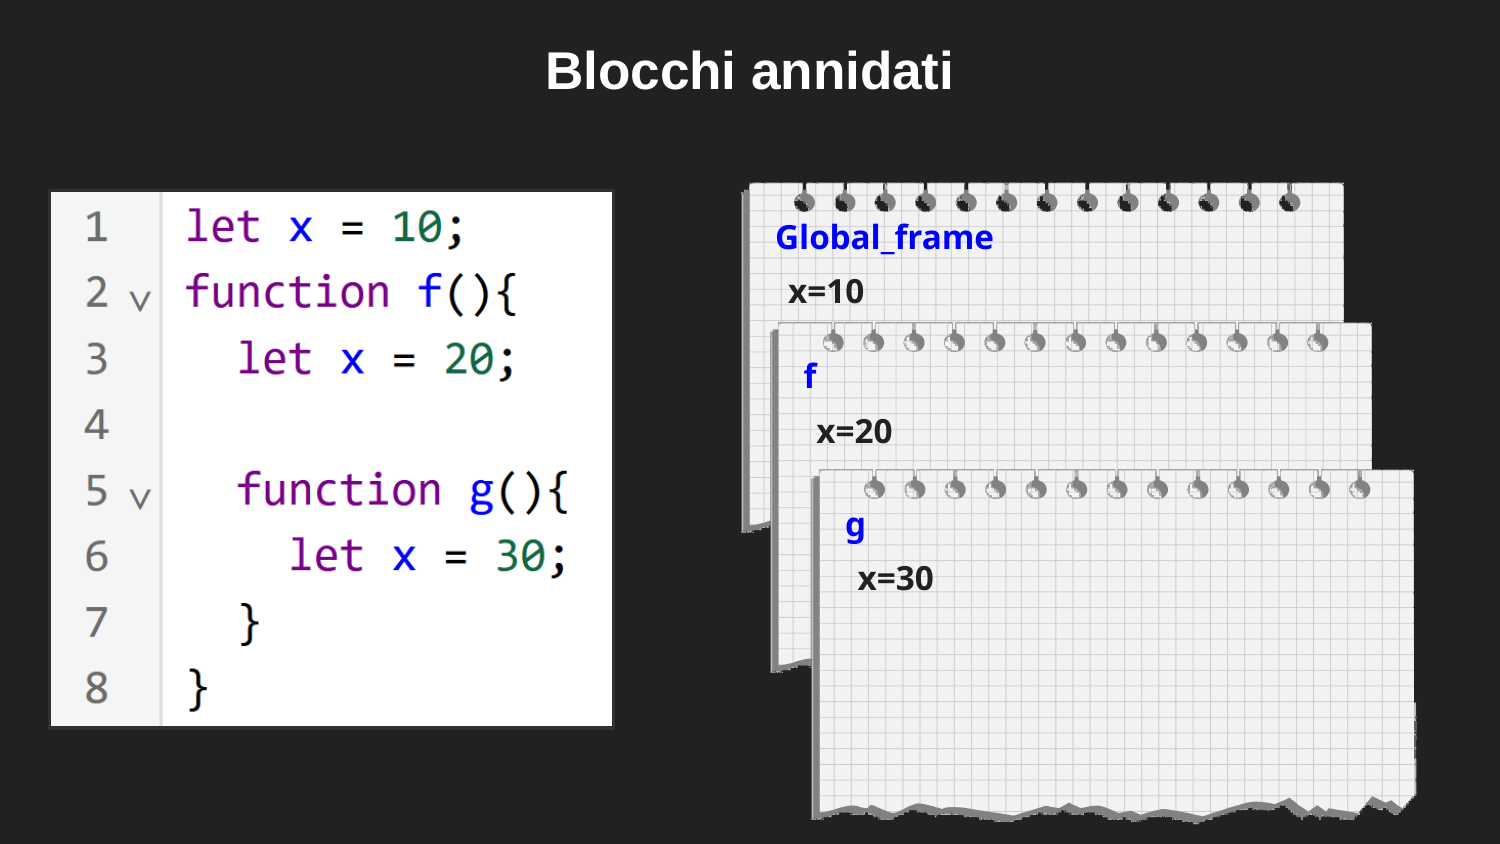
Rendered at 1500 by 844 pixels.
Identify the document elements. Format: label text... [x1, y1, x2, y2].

text_box f [788, 356, 1133, 411]
text_box g [829, 503, 1174, 558]
picture [731, 177, 1431, 830]
picture [51, 192, 612, 727]
text_box x=30 [842, 557, 1187, 613]
text_box x=10 [773, 270, 1117, 317]
title Blocchi annidati [51, 21, 1449, 116]
text_box x=20 [801, 410, 1146, 464]
text_box Global_frame [760, 216, 1104, 271]
